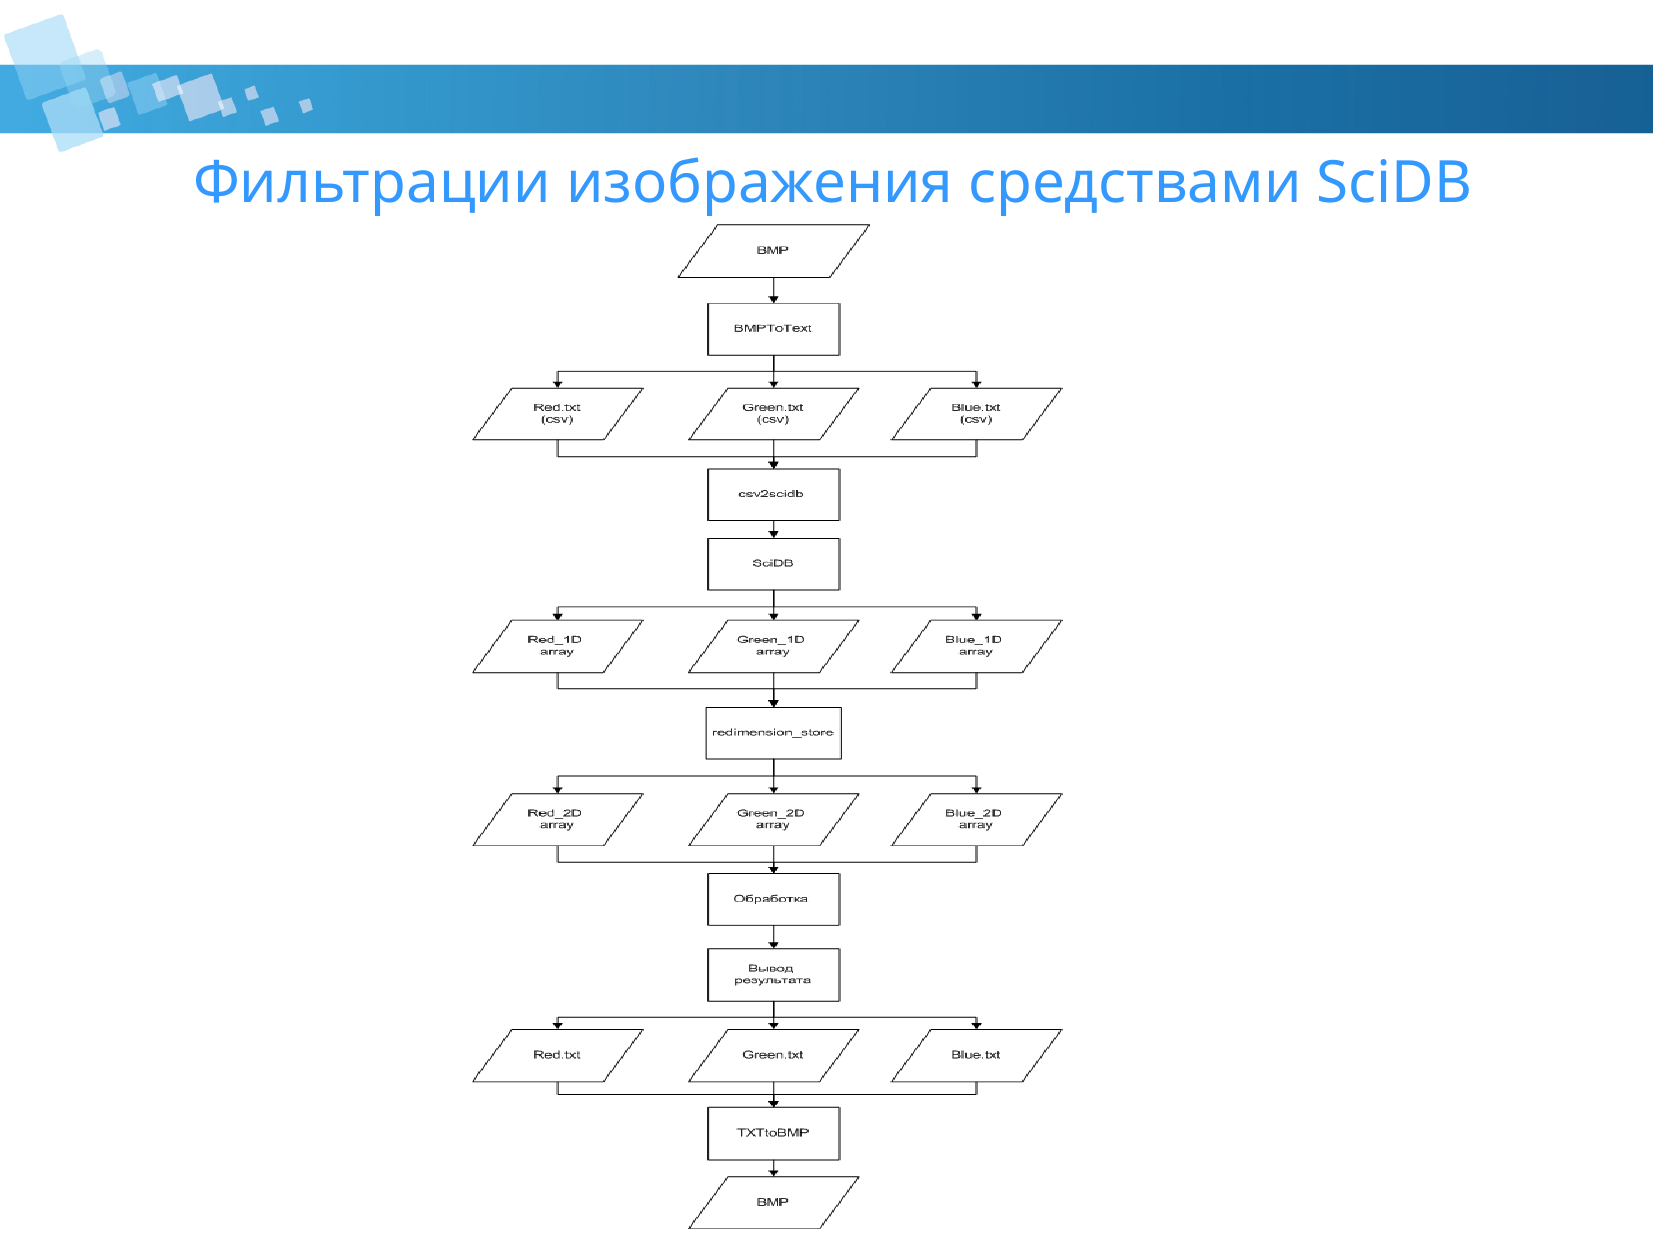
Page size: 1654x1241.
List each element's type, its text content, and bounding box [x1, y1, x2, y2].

title Фильтрации изображения средствами SciDB [59, 76, 1607, 284]
picture [0, 0, 1653, 1238]
